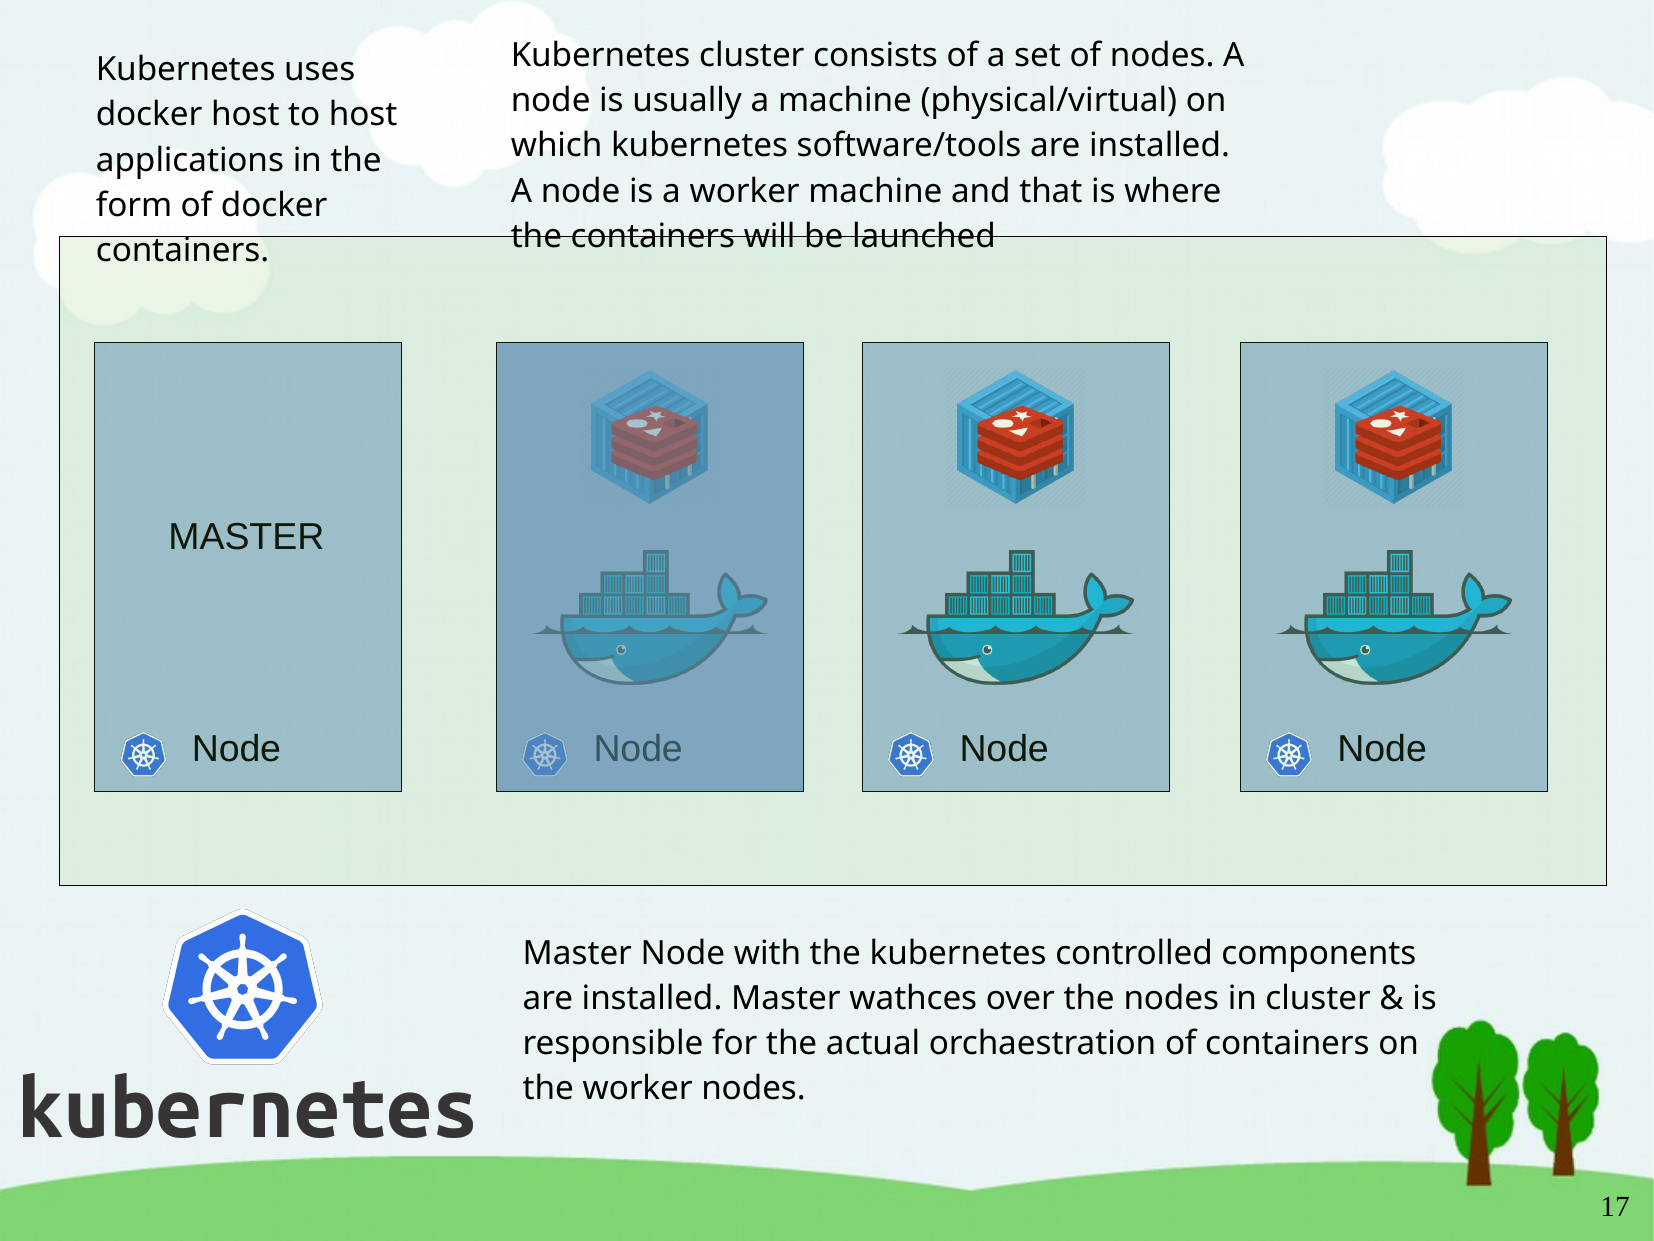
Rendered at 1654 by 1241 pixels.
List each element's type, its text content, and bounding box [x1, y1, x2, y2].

text_box [980, 236, 990, 245]
text_box [59, 236, 1607, 886]
text_box Master Node with the kubernetes controlled components are installed. Master wathces over the nodes in cluster & is responsible for the actual orchaestration of containers on the worker nodes. [507, 921, 1465, 1070]
text_box [865, 238, 873, 245]
text_box [885, 236, 894, 245]
picture [0, 0, 1654, 1241]
text_box [810, 236, 820, 245]
text_box [644, 238, 652, 245]
text_box Kubernetes cluster consists of a set of nodes. A node is usually a machine (physical/virtual) on which kubernetes software/tools are installed. A node is a worker machine and that is where the containers will be launched [496, 23, 1276, 217]
text_box Kubernetes uses docker host to host applications in the form of docker containers. [81, 37, 449, 231]
text_box [591, 236, 601, 245]
